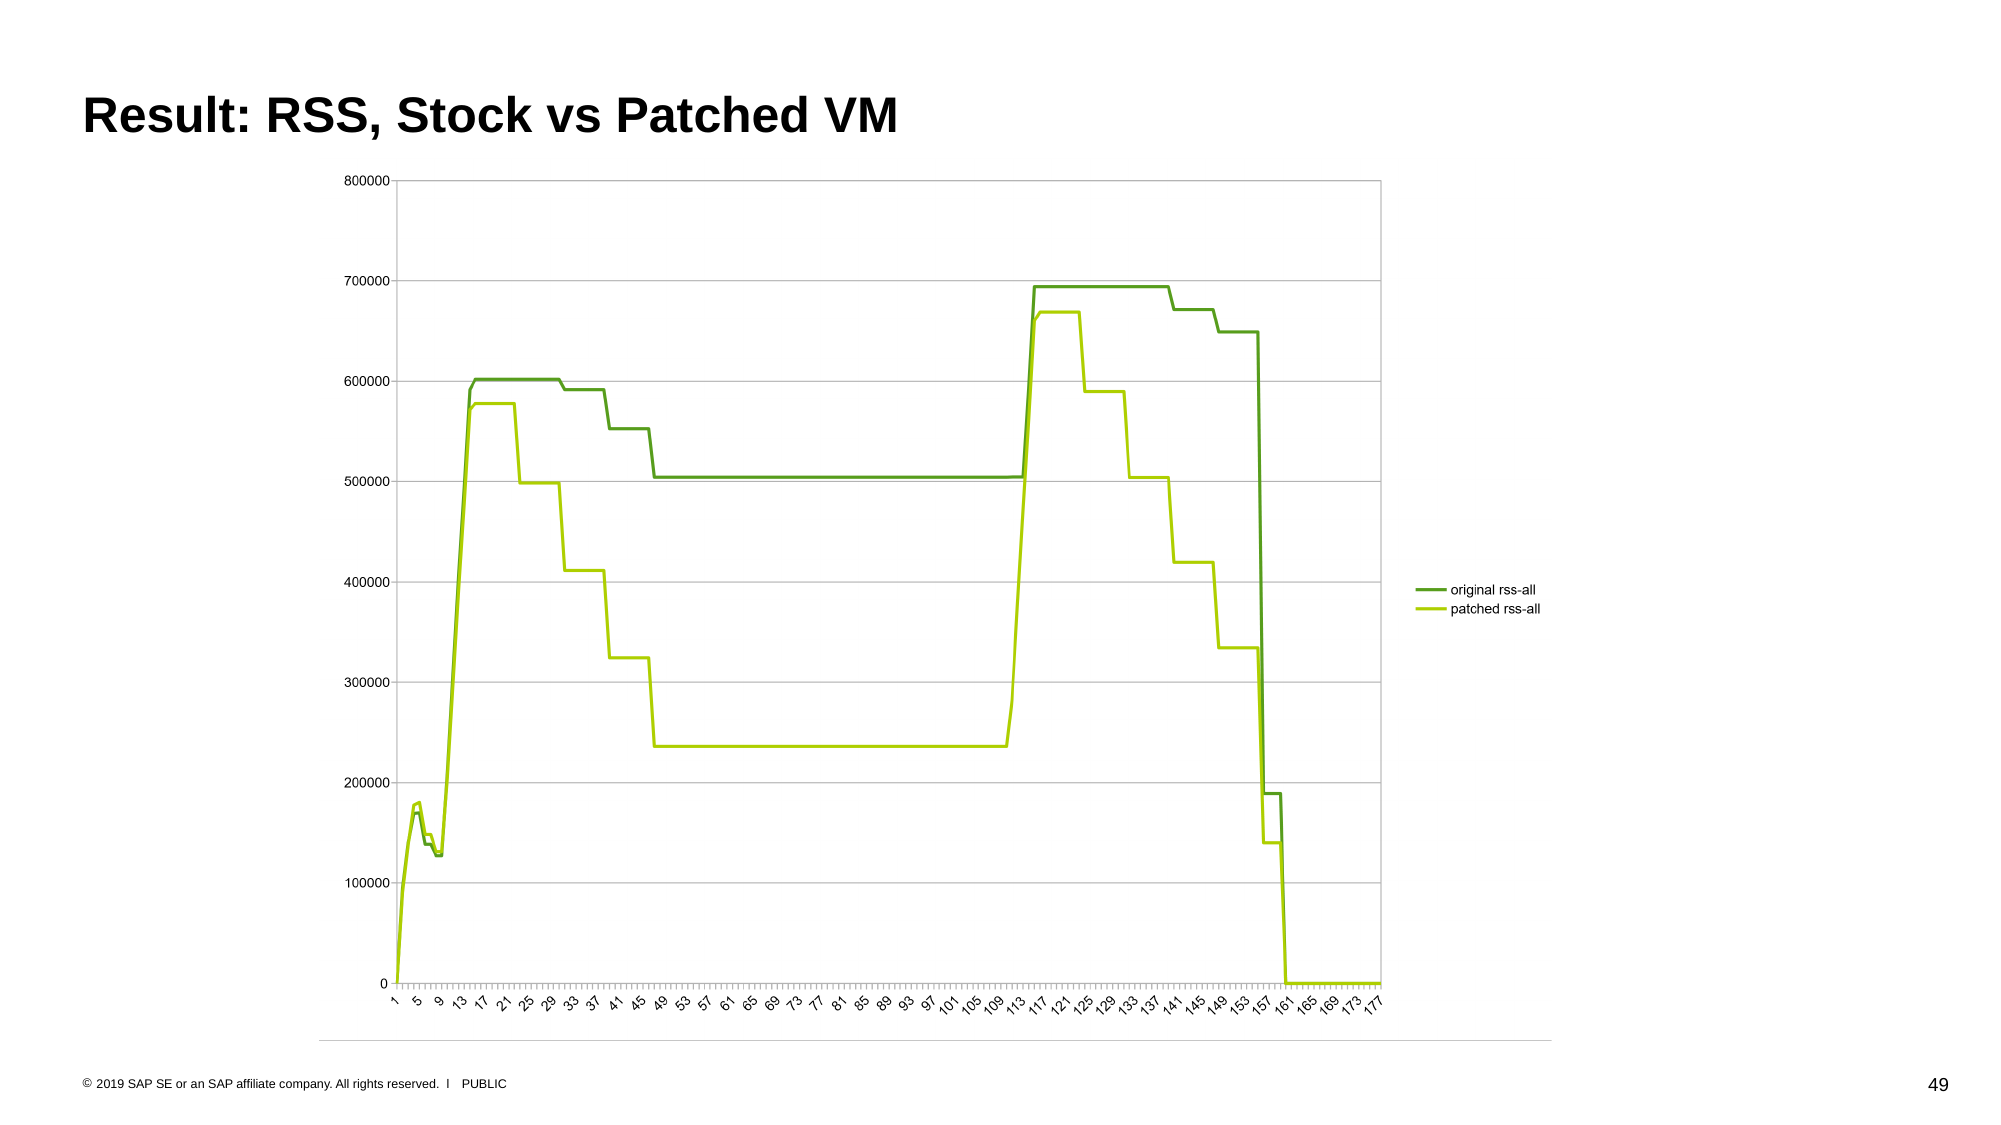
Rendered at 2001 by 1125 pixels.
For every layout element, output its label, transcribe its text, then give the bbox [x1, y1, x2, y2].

title Result: RSS, Stock vs Patched VM [82, 82, 1918, 144]
picture [319, 158, 1553, 1041]
